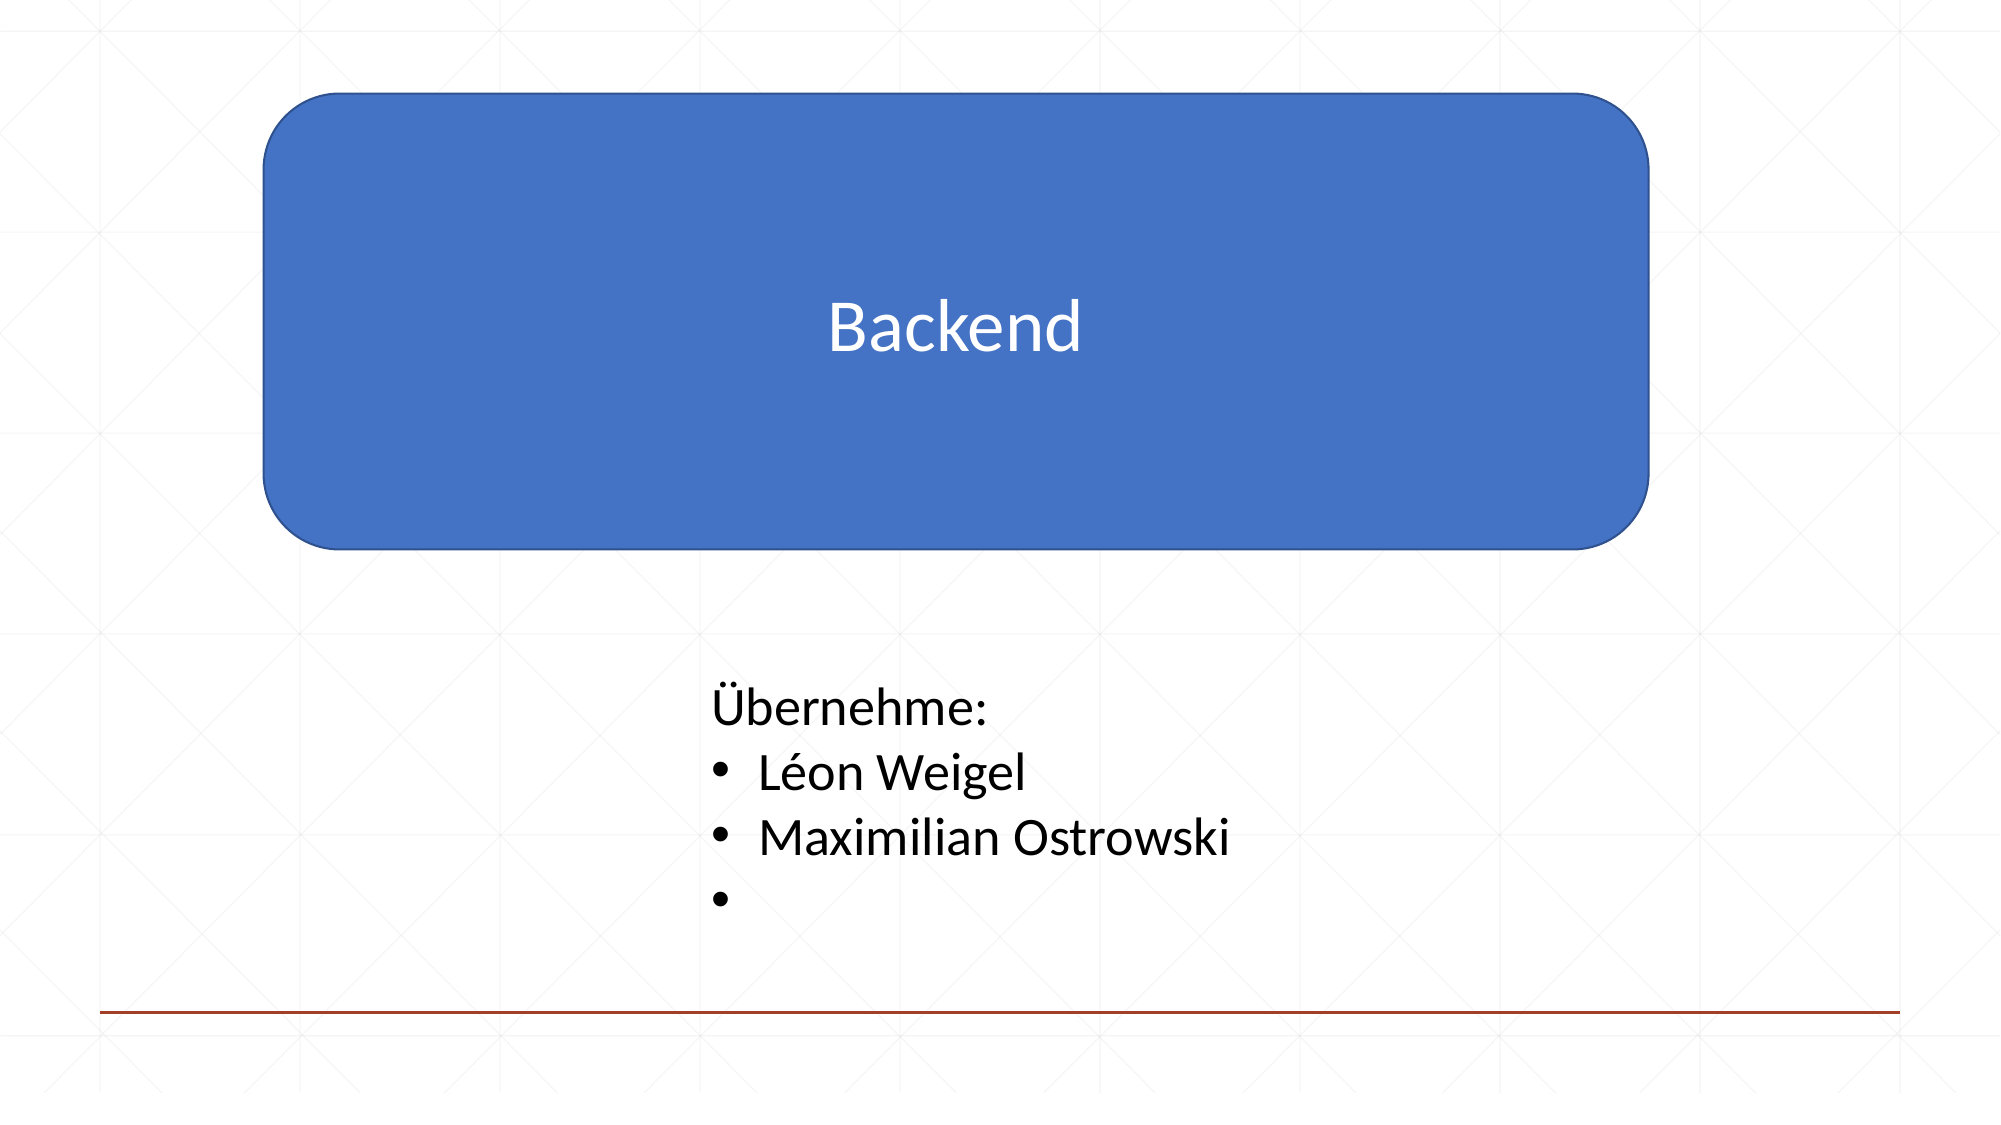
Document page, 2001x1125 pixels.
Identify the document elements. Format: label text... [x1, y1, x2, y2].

text_box Backend [263, 93, 1649, 550]
text_box Übernehme: Léon Weigel Maximilian Ostrowski [696, 664, 1394, 942]
